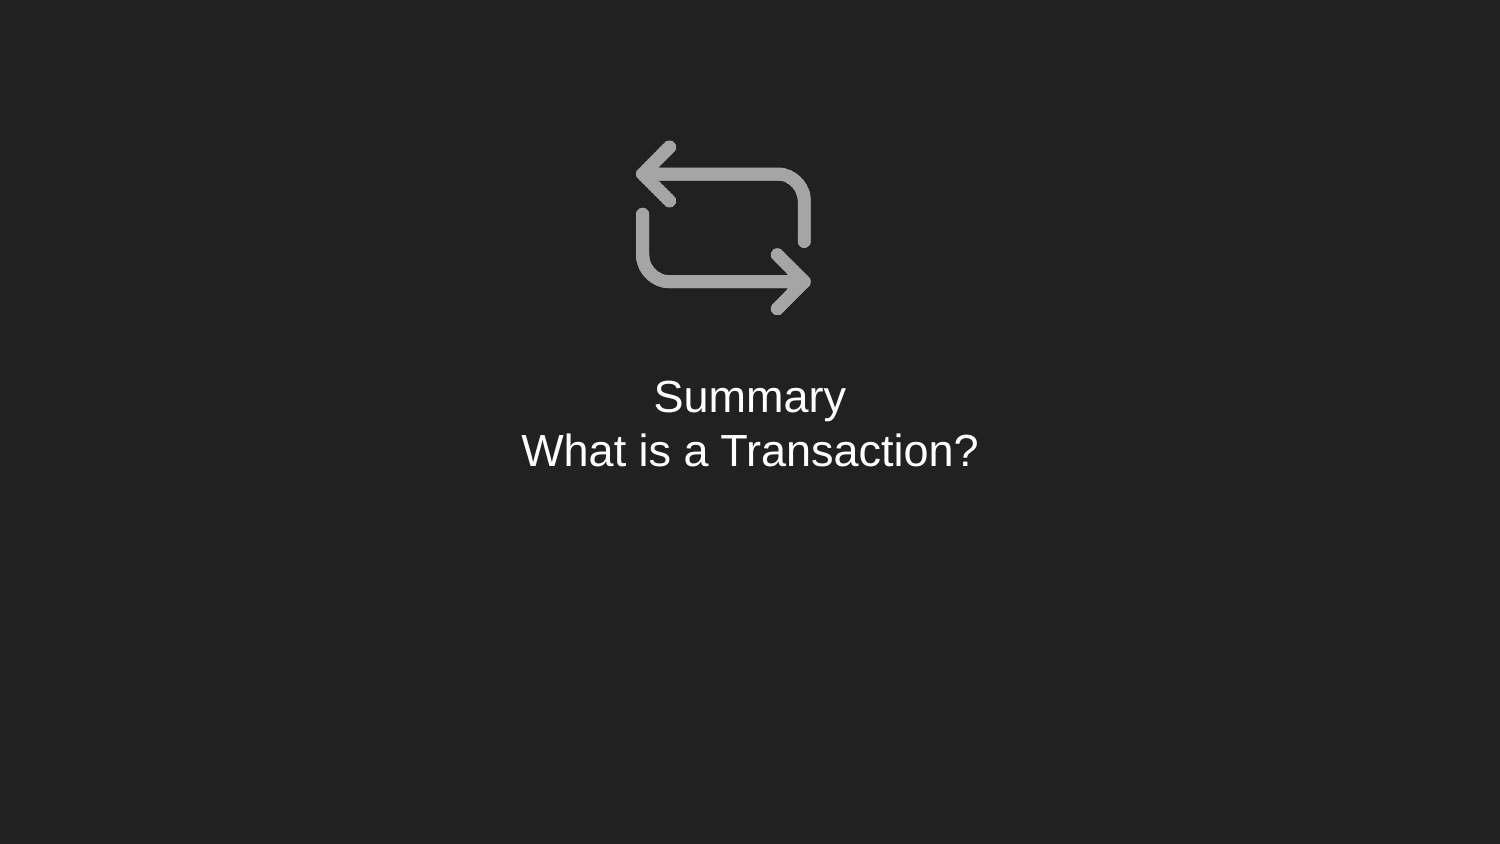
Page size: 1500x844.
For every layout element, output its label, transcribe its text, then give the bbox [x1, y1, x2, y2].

title Summary What is a Transaction? [51, 352, 1449, 491]
picture [563, 138, 883, 318]
